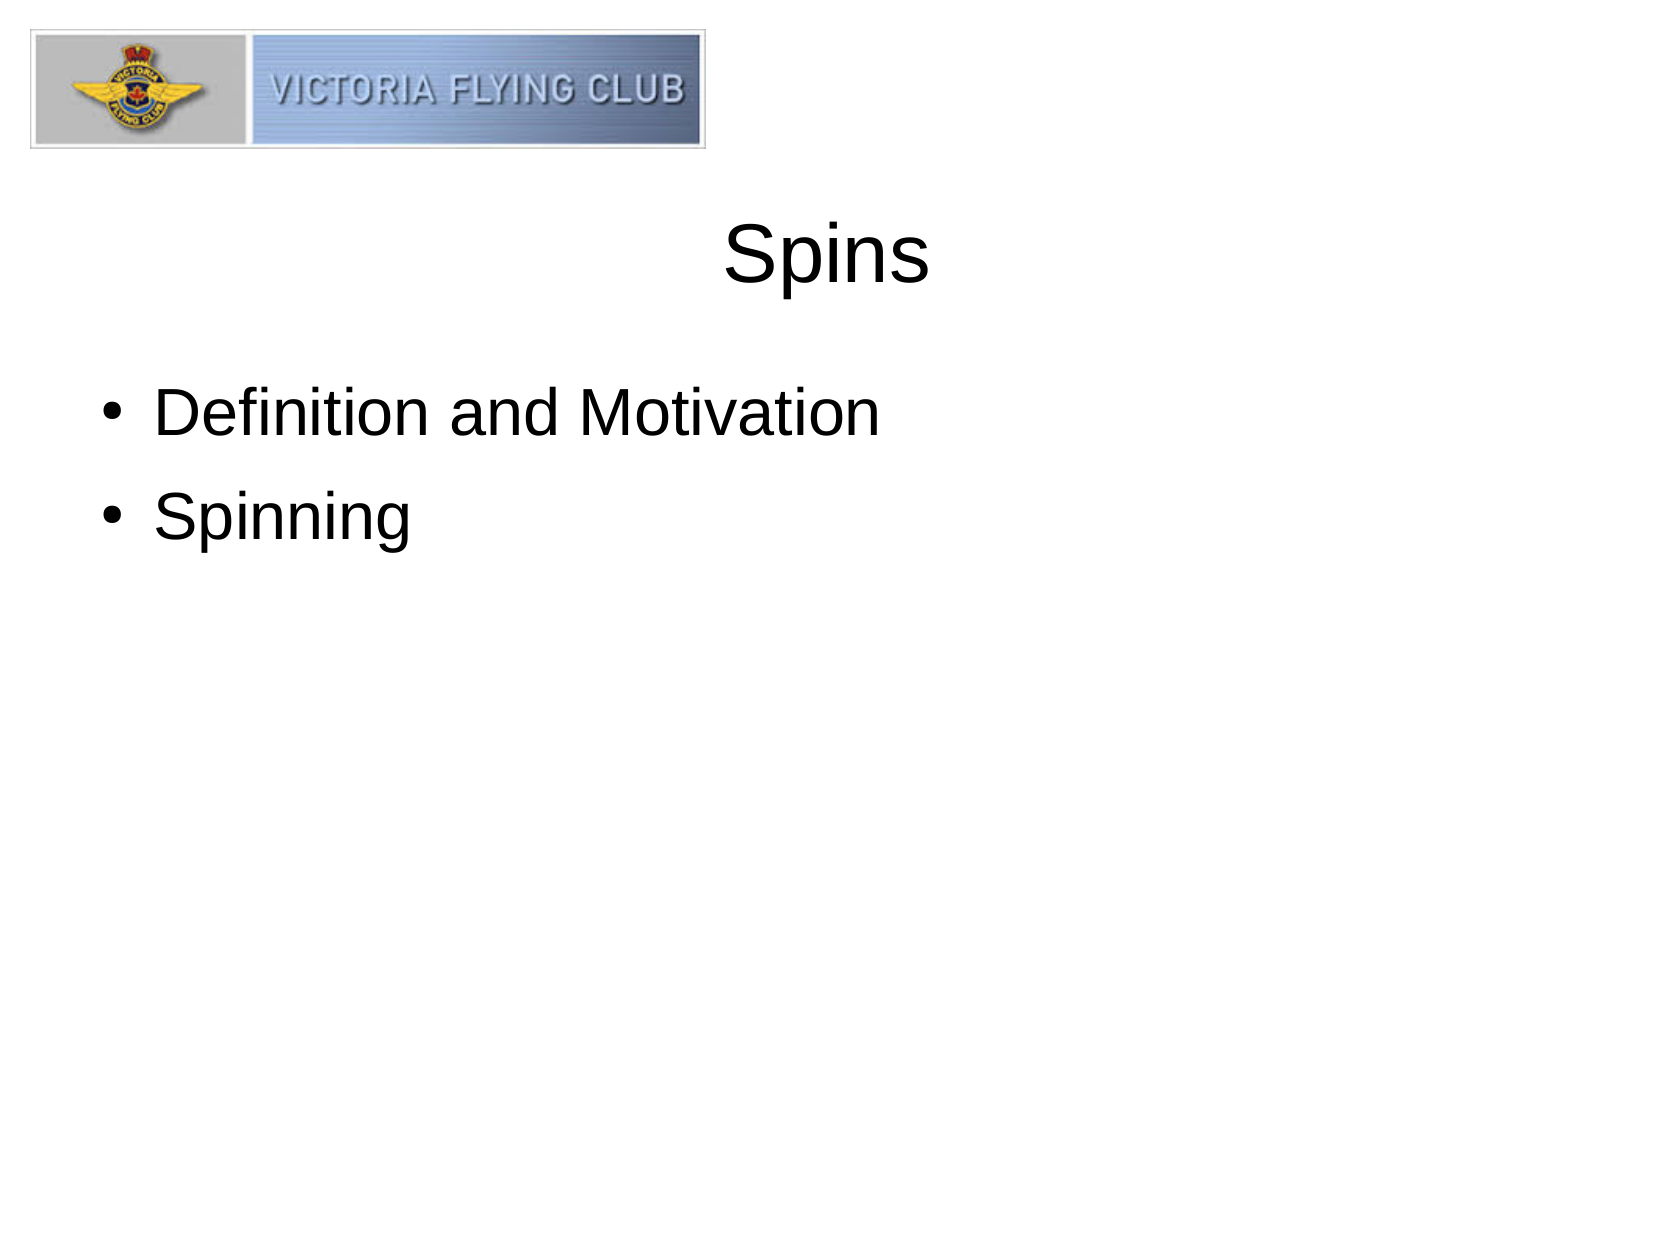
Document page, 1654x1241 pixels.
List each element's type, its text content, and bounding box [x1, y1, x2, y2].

picture [30, 29, 706, 149]
list Definition and Motivation Spinning [82, 375, 1571, 1095]
title Spins [82, 150, 1571, 358]
